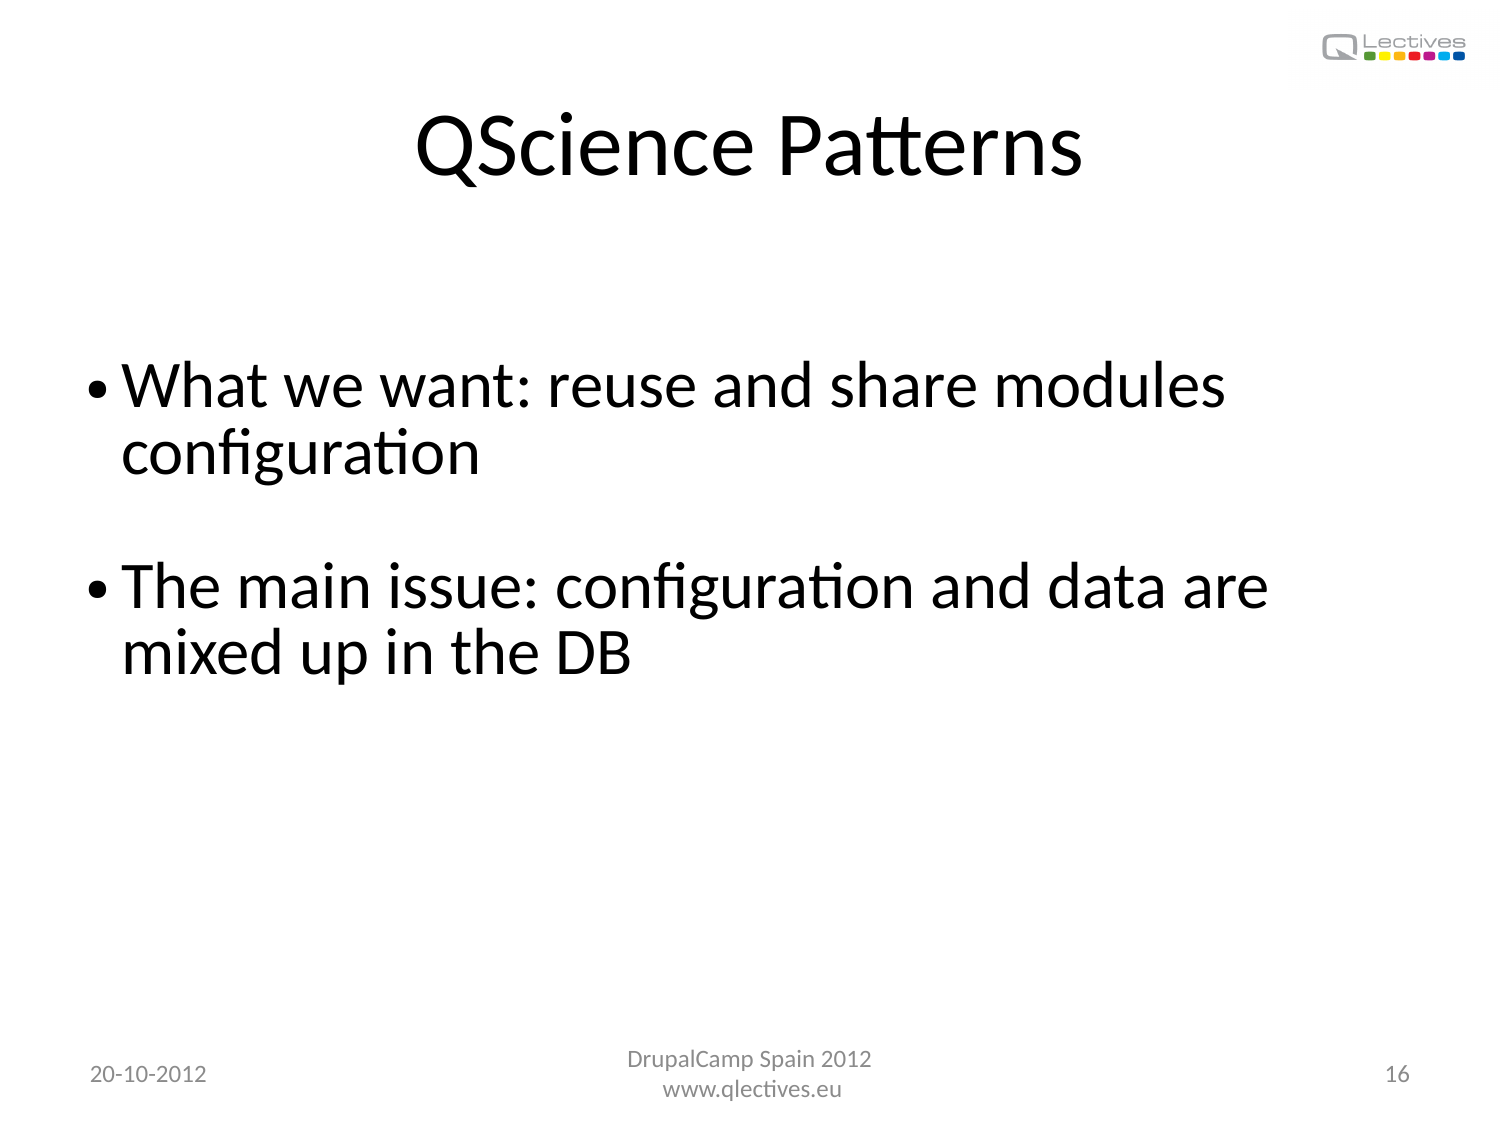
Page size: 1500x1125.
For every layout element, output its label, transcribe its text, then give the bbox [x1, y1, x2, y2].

text_box DrupalCamp Spain 2012 www.qlectives.eu [512, 1042, 988, 1103]
picture [1288, 9, 1500, 90]
text_box What we want: reuse and share modules configuration The main issue: configuration and data are mixed up in the DB [70, 283, 1366, 765]
text_box 20-10-2012 [74, 1042, 425, 1103]
text_box <number> [1074, 1042, 1425, 1103]
text_box QScience Patterns [75, 45, 1425, 233]
